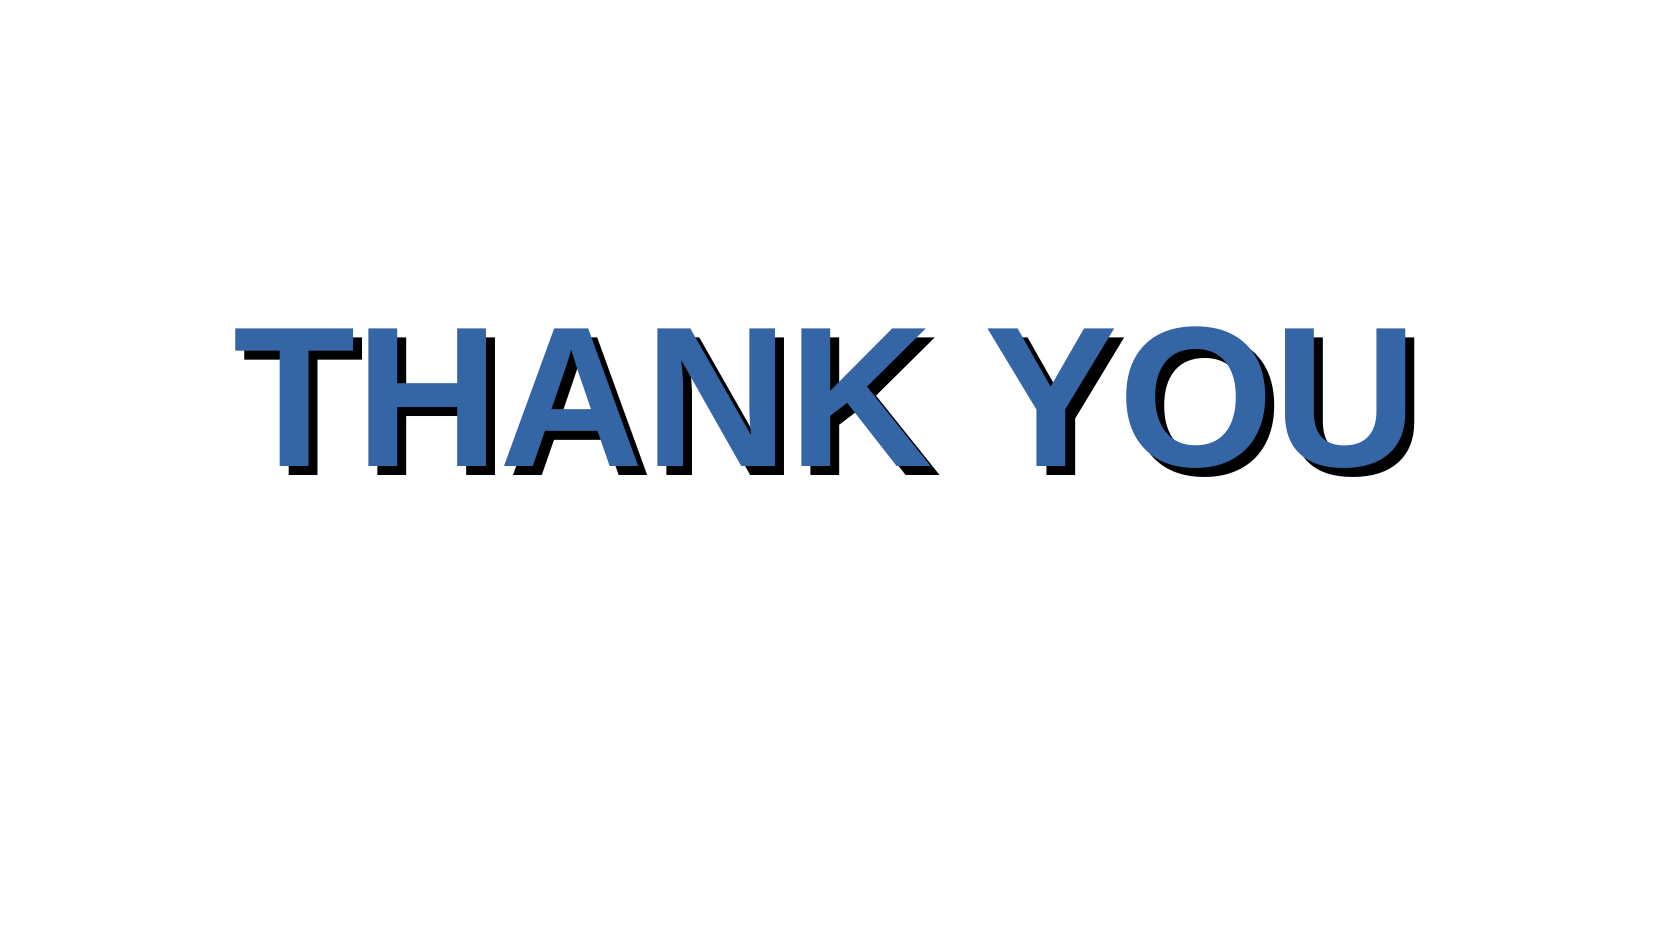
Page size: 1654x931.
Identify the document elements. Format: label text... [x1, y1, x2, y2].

list THANK YOU [37, 285, 1526, 826]
